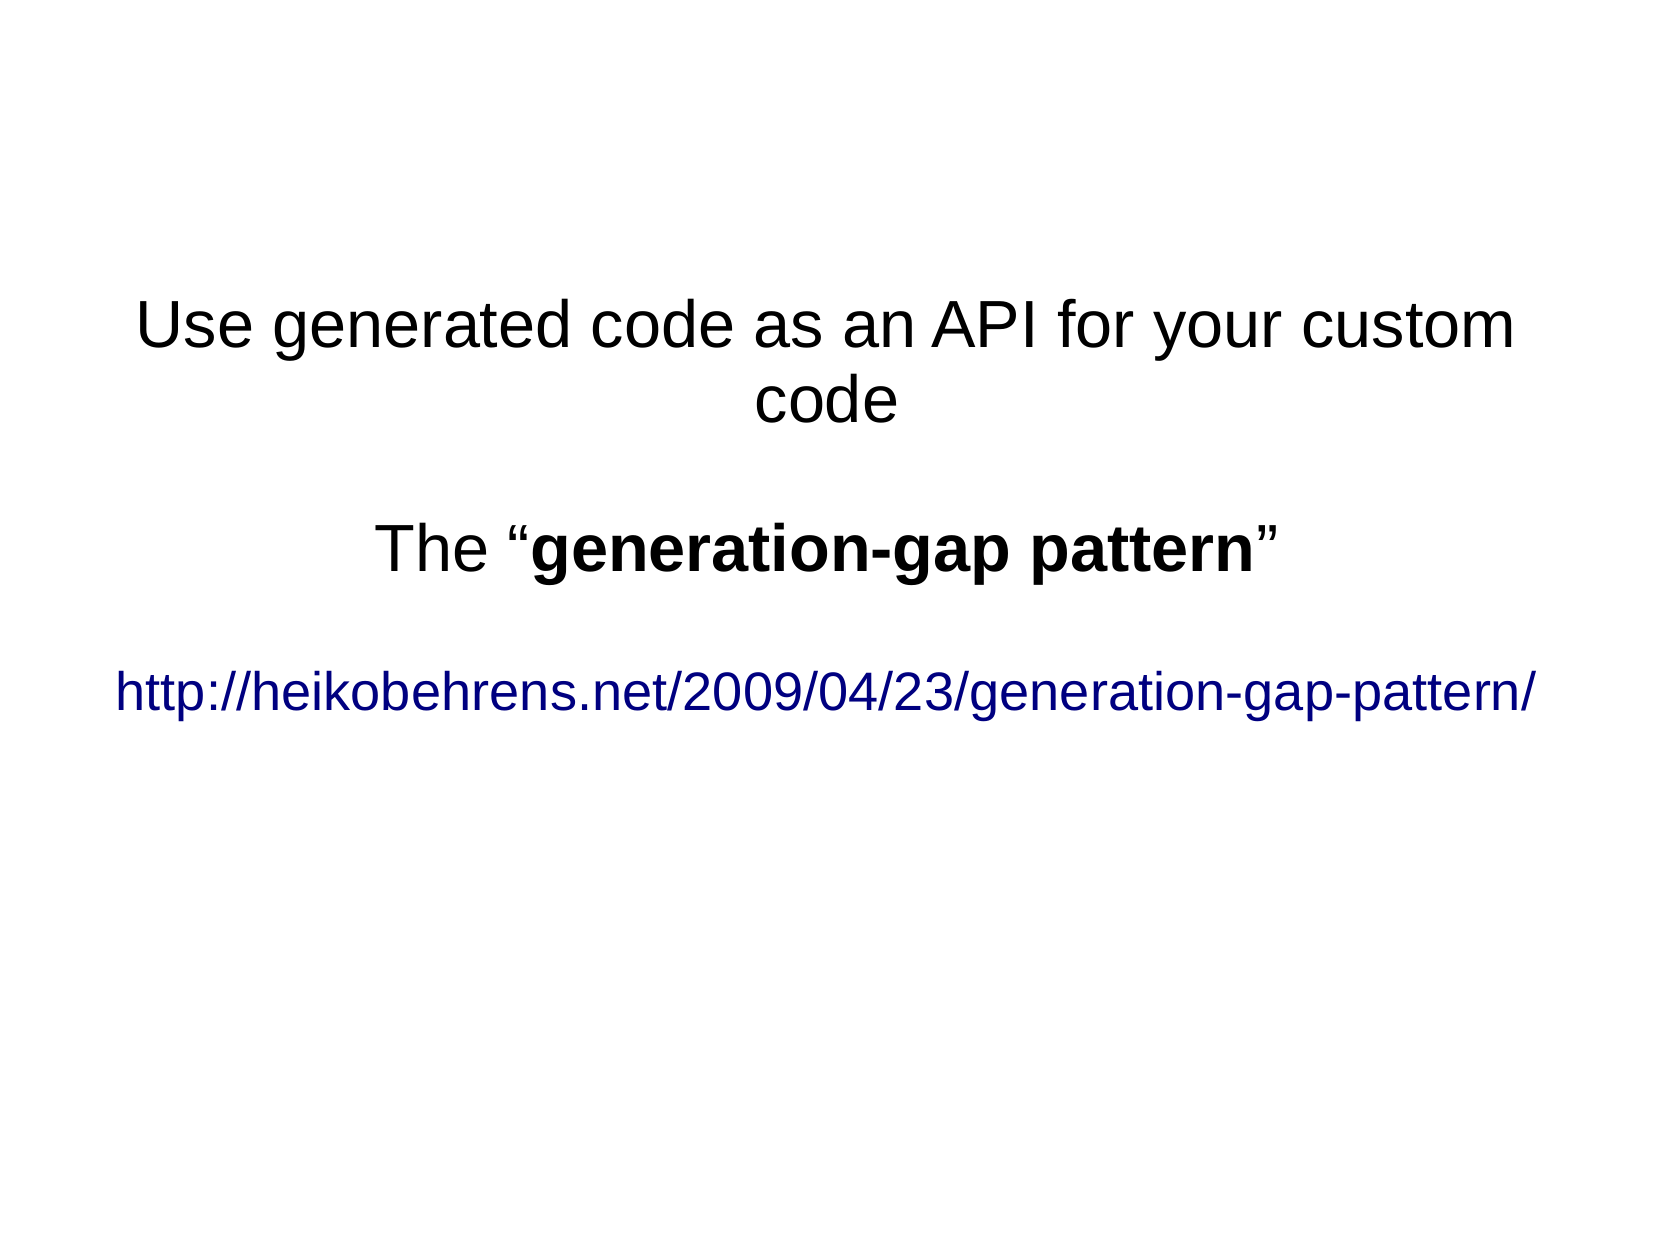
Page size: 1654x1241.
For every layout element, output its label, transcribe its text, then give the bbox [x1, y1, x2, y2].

subtitle Use generated code as an API for your custom code The “generation-gap pattern” http://heikobehrens.net/2009/04/23/generation-gap-pattern/ [82, 49, 1571, 1109]
